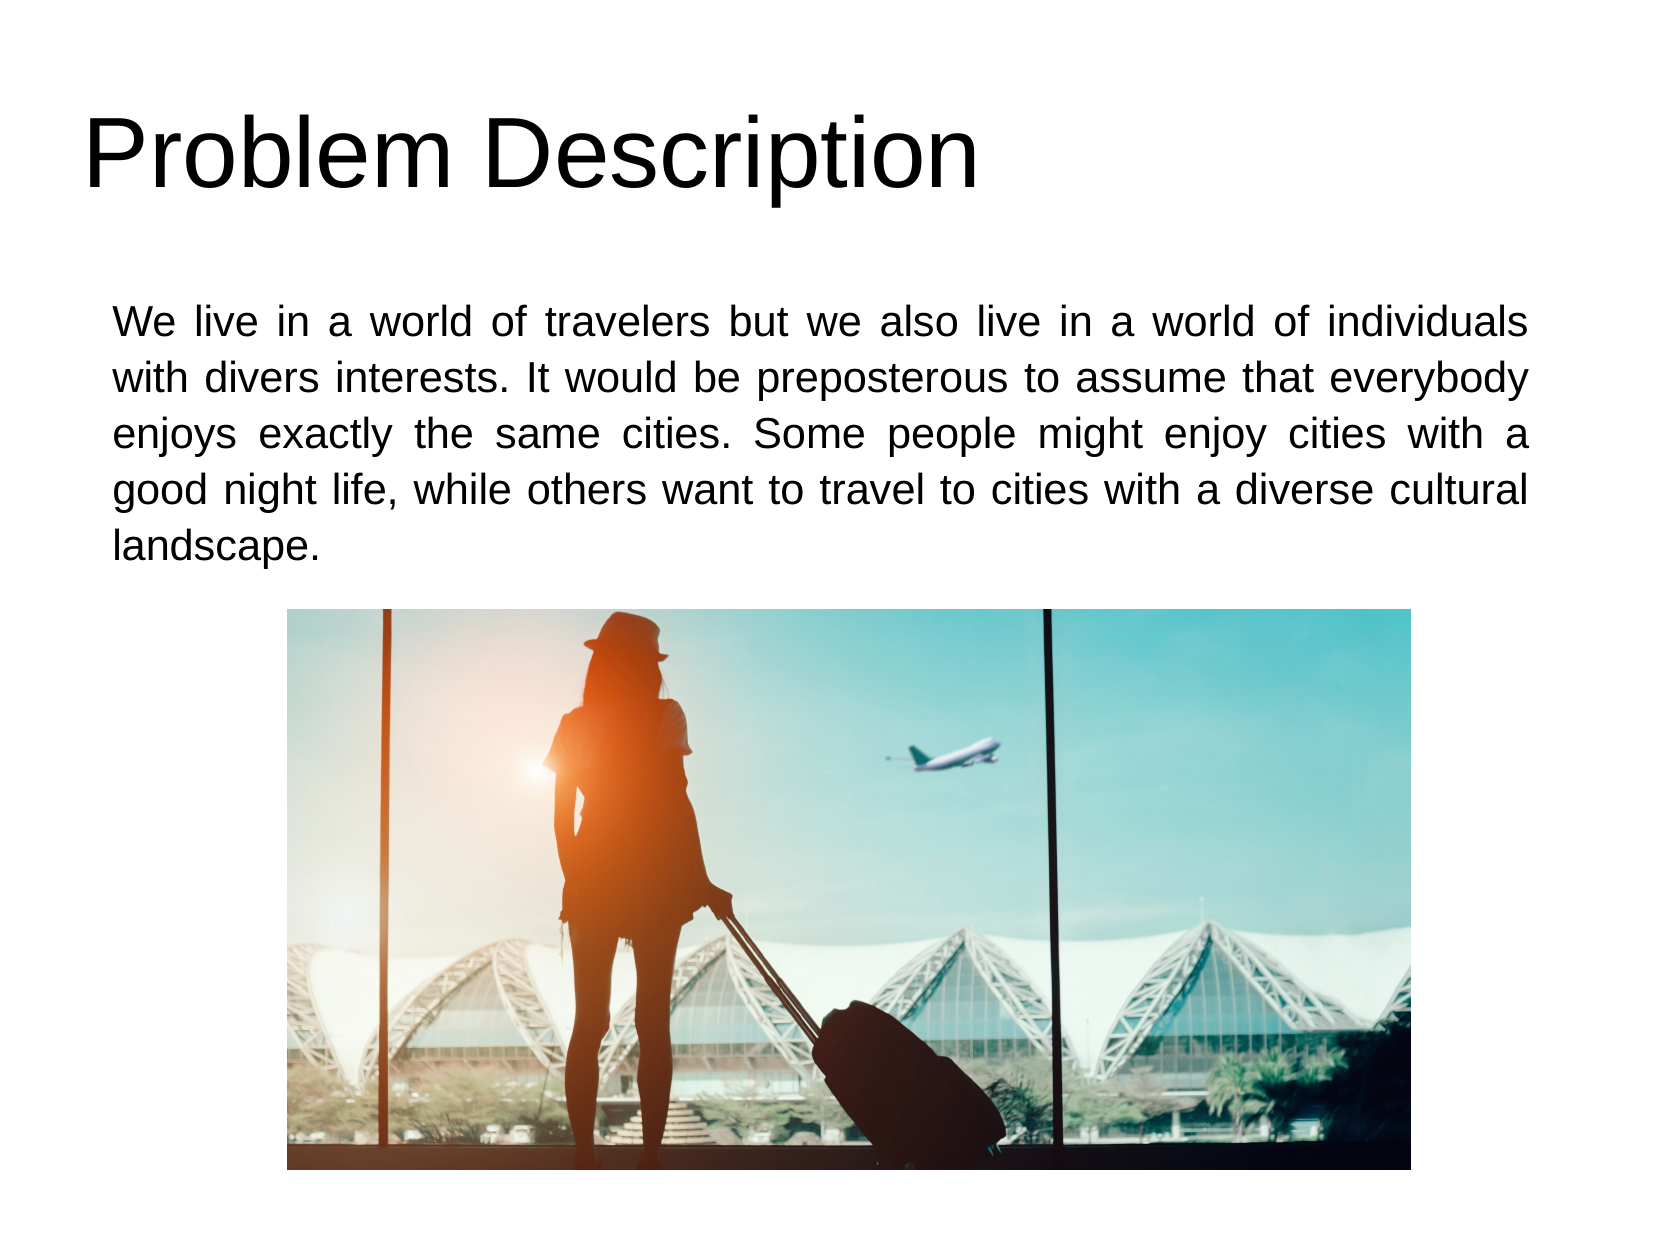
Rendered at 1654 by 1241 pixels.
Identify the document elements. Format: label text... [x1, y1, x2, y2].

list We live in a world of travelers but we also live in a world of individuals with divers interests. It would be preposterous to assume that everybody enjoys exactly the same cities. Some people might enjoy cities with a good night life, while others want to travel to cities with a diverse cultural landscape. [41, 290, 1530, 1010]
title Problem Description [82, 49, 1571, 257]
picture [287, 609, 1411, 1171]
